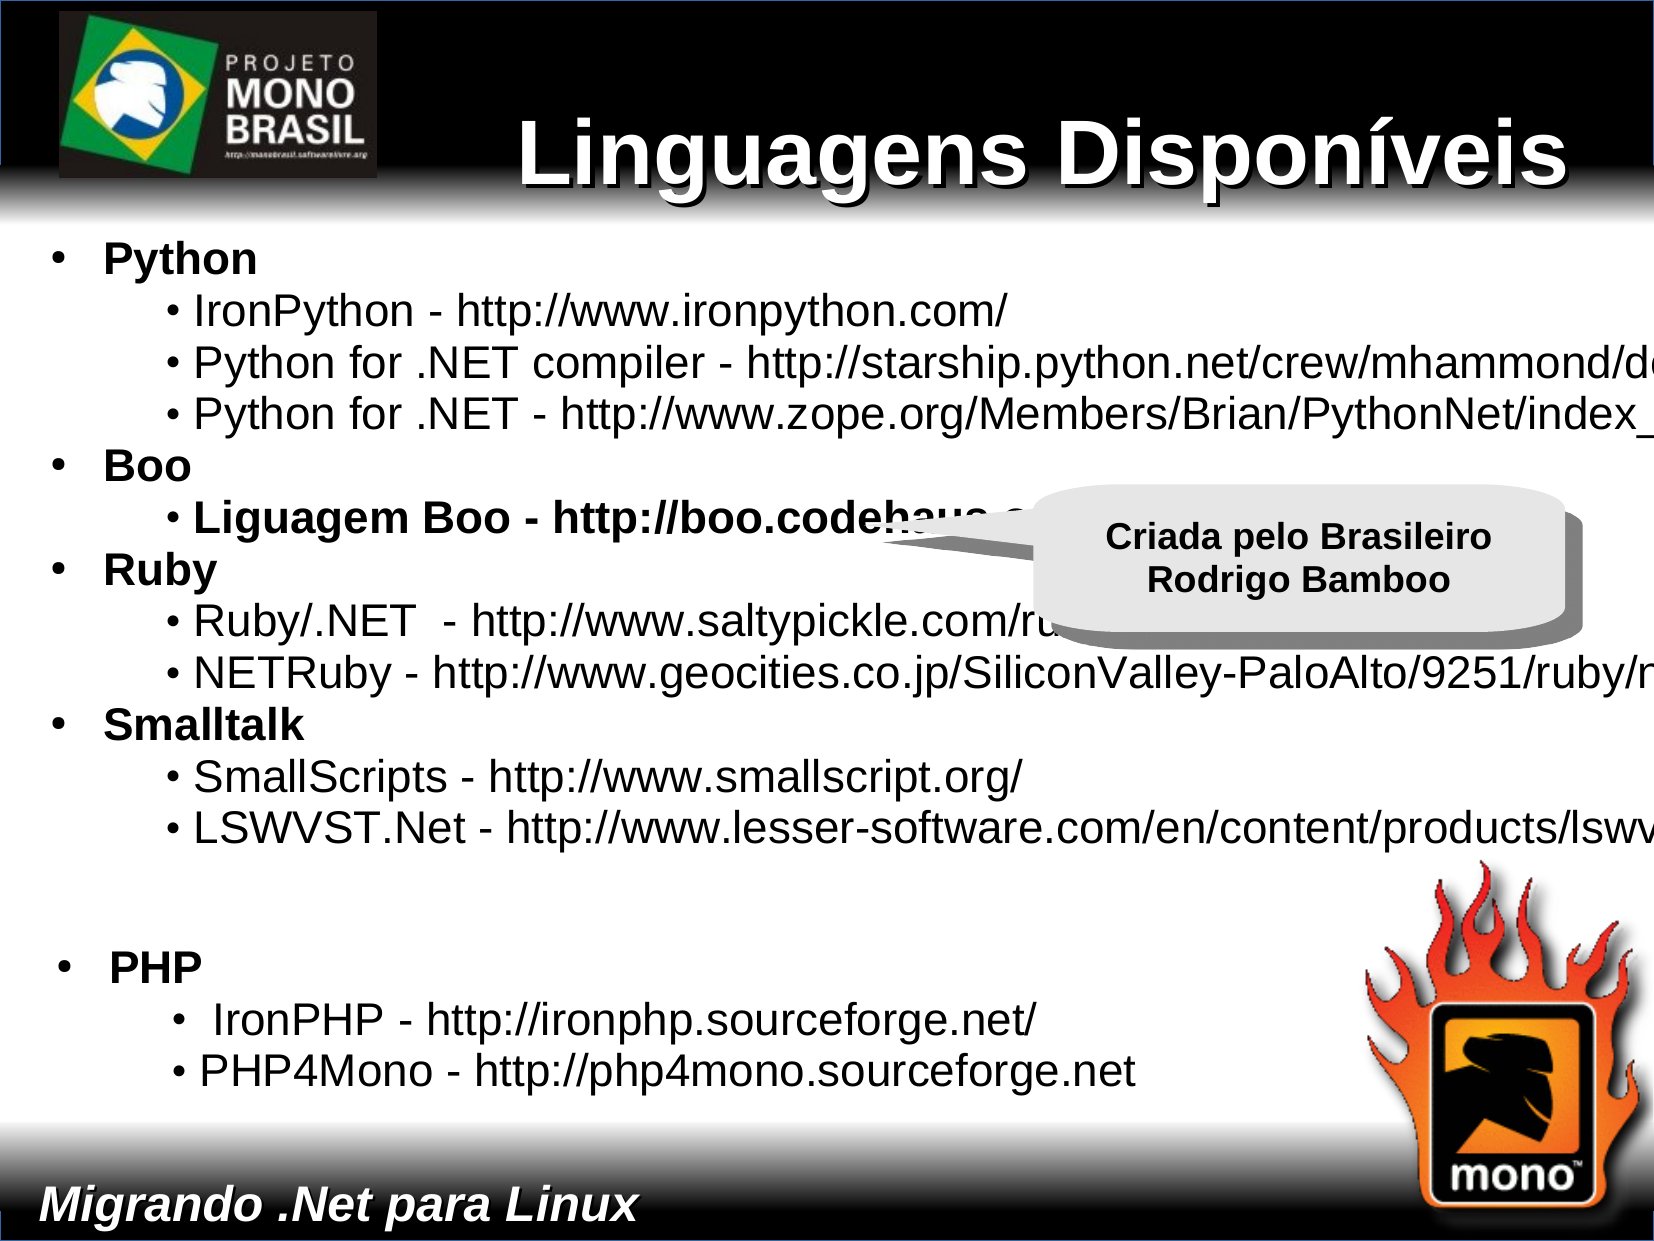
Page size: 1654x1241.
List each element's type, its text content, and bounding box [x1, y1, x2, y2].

title Linguagens Disponíveis [82, 49, 1571, 232]
text_box Criada pelo Brasileiro Rodrigo Bamboo [863, 484, 1566, 632]
text_box PHP IronPHP - http://ironphp.sourceforge.net/ PHP4Mono - http://php4mono.sourceforge.net [20, 941, 1151, 1097]
text_box Migrando .Net para Linux [23, 1168, 546, 1241]
picture [1302, 854, 1654, 1241]
picture [59, 11, 377, 178]
text_box Python IronPython - http://www.ironpython.com/ Python for .NET compiler - http://starship.python.net/crew/mhammond/dotnet/ Python for .NET - http://www.zope.org/Members/Brian/PythonNet/index_html Boo Liguagem Boo - http://boo.codehaus.org/ Ruby Ruby/.NET - http://www.saltypickle.com/rubydotnet/ NETRuby - http://www.geocities.co.jp/SiliconValley-PaloAlto/9251/ruby/nrb.html Smalltalk SmallScripts - http://www.smallscript.org/ LSWVST.Net - http://www.lesser-software.com/en/content/products/lswvst/lswvst-net.htm [15, 232, 1654, 854]
